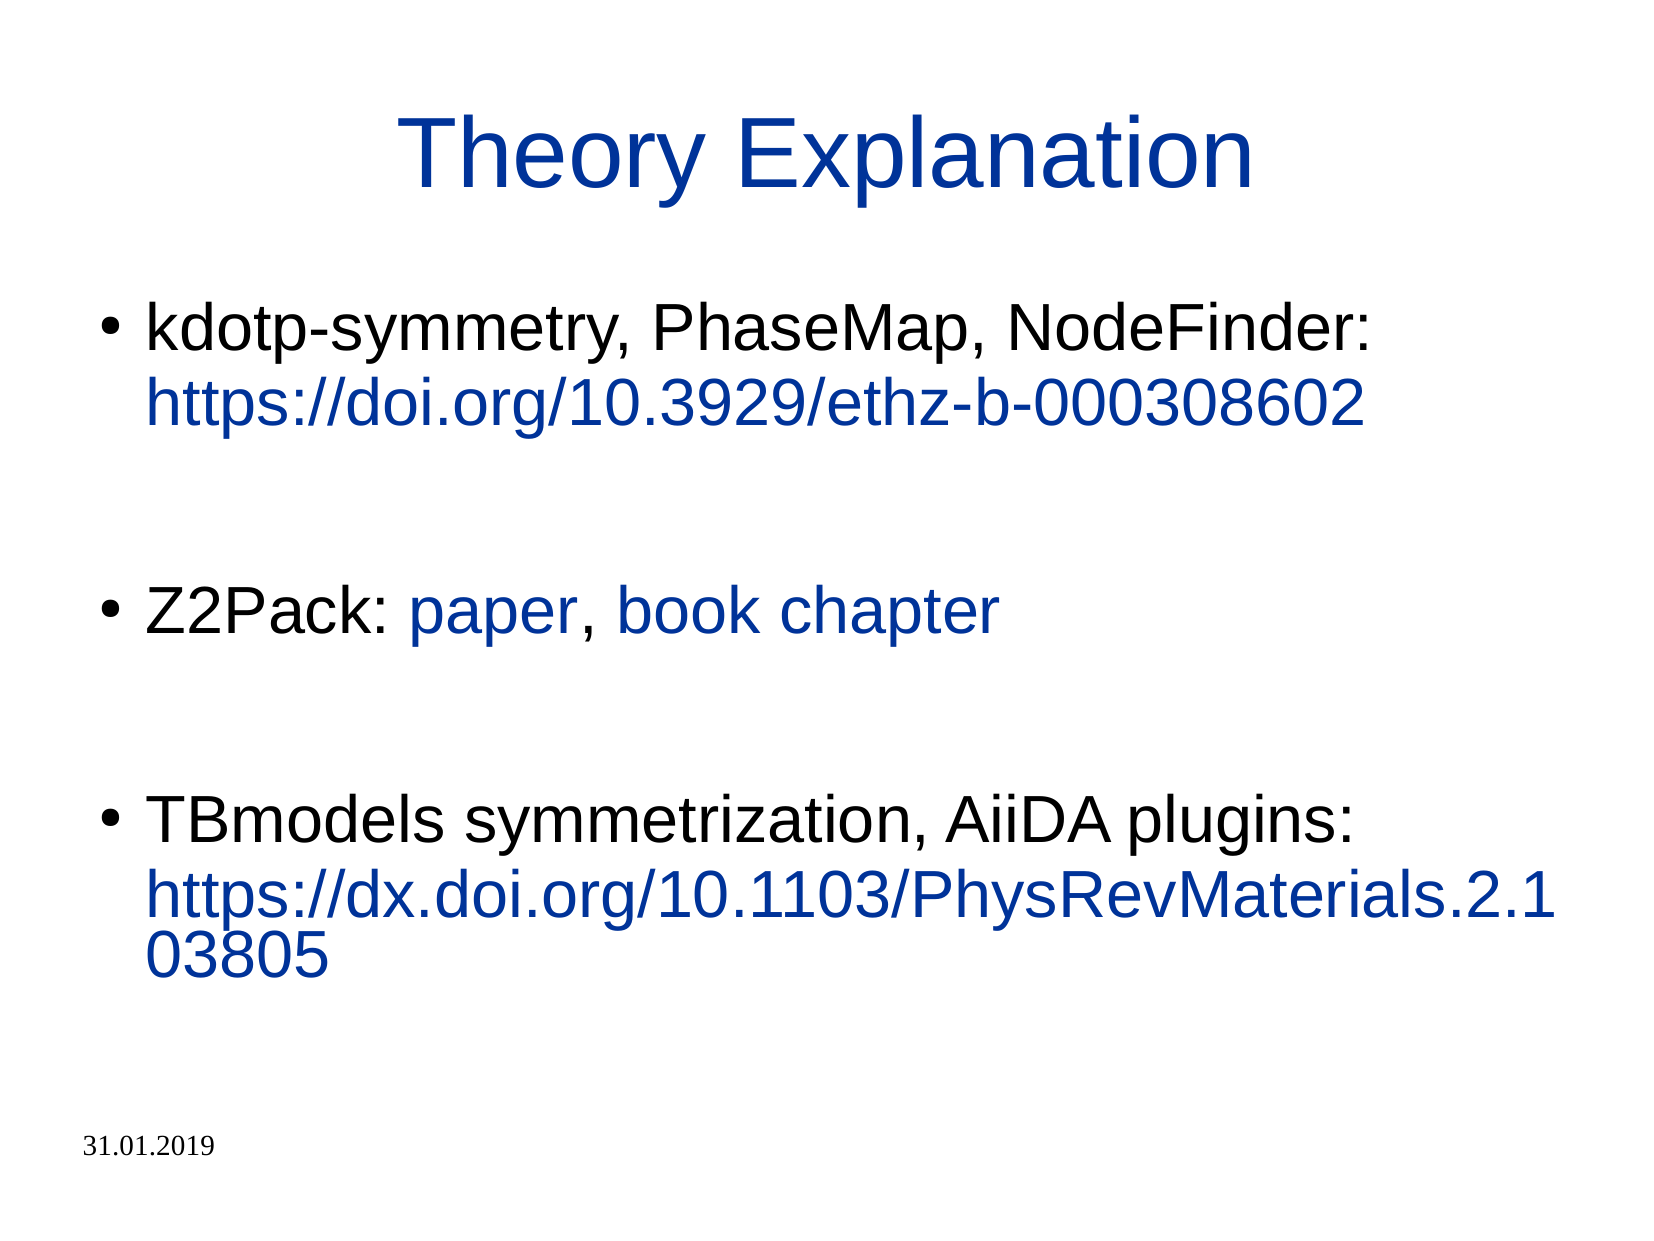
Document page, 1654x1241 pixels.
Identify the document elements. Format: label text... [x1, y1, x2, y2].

list kdotp-symmetry, PhaseMap, NodeFinder: https://doi.org/10.3929/ethz-b-000308602 Z2Pack: paper, book chapter TBmodels symmetrization, AiiDA plugins: https://dx.doi.org/10.1103/PhysRevMaterials.2.103805 [82, 290, 1571, 1010]
title Theory Explanation [82, 49, 1571, 257]
